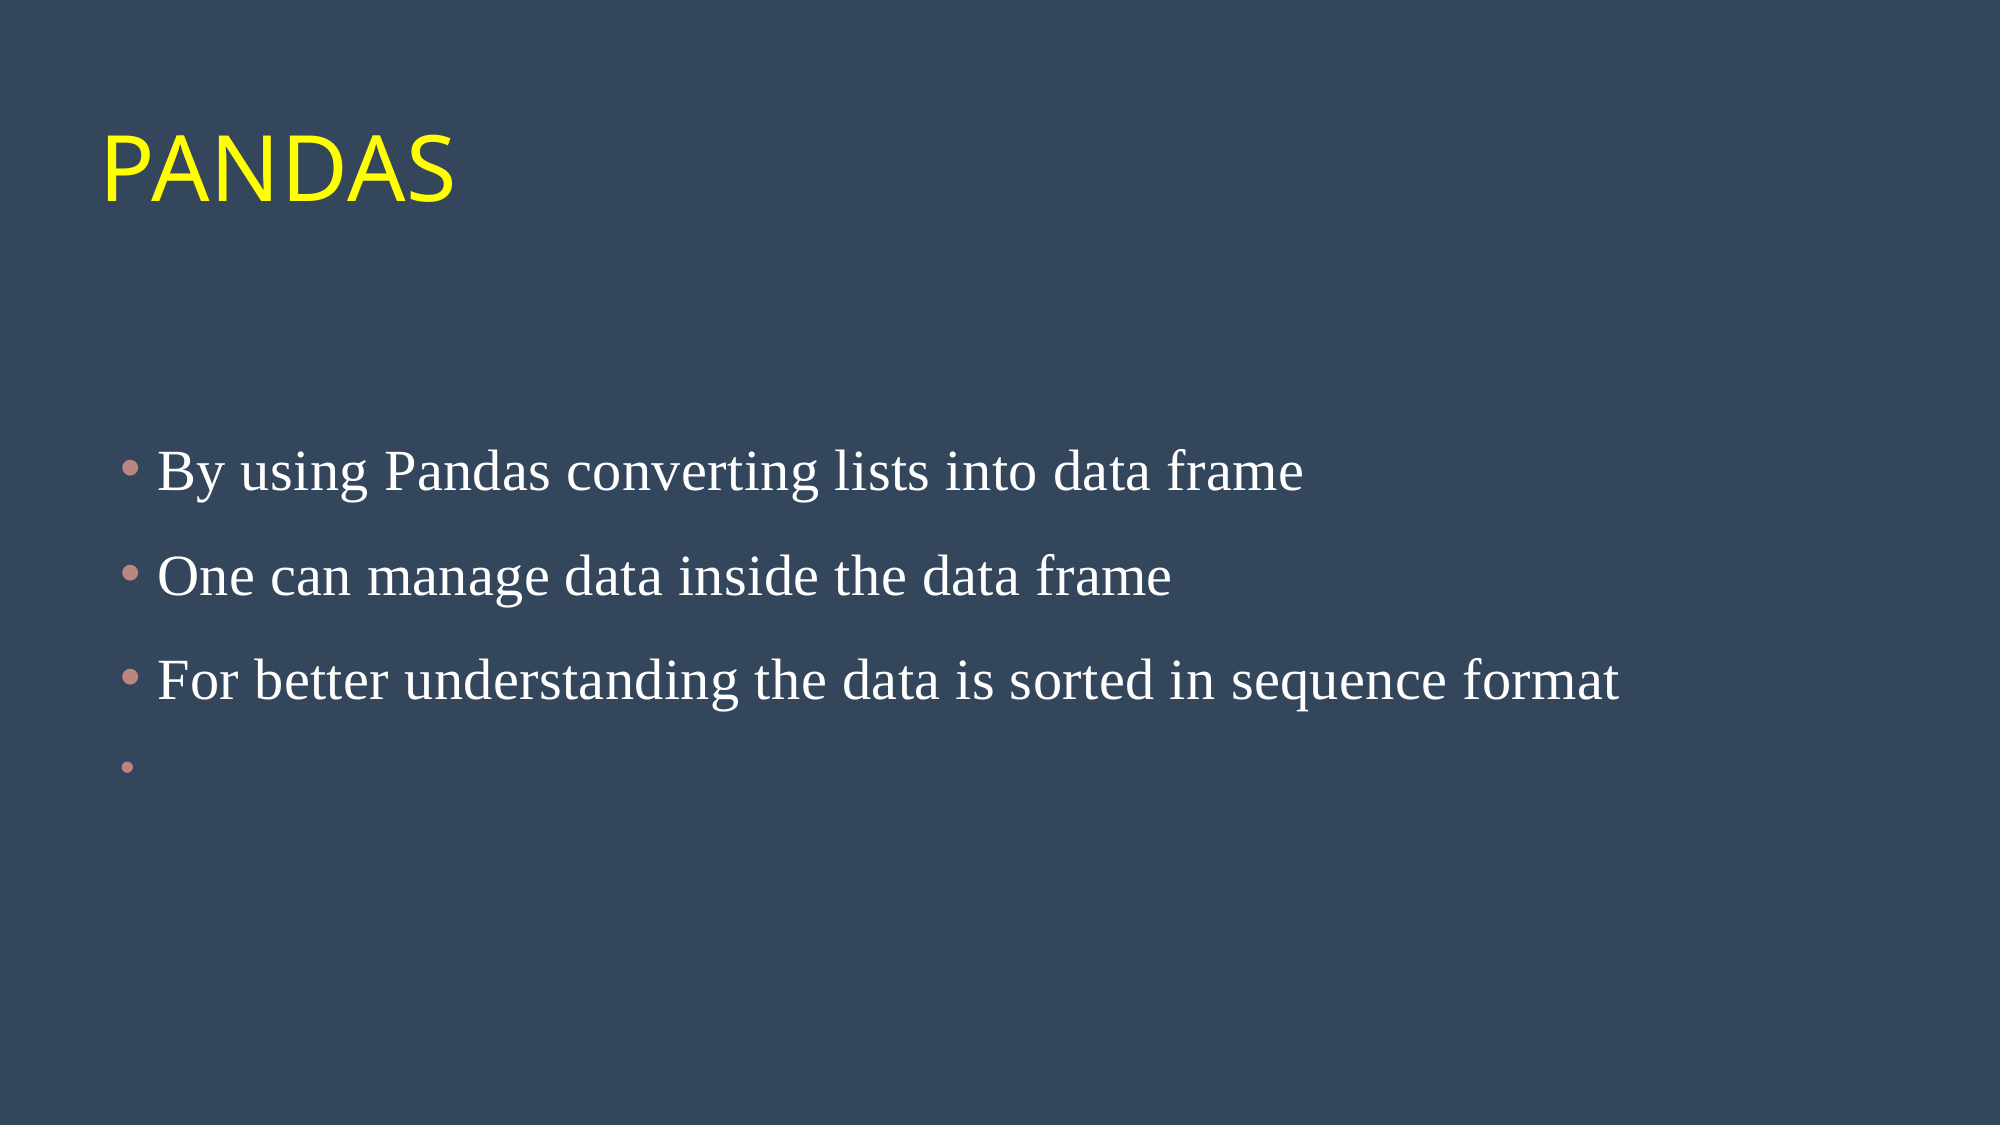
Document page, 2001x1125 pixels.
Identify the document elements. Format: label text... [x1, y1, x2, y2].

title PANDAS [99, 123, 1860, 366]
list By using Pandas converting lists into data frame One can manage data inside the data frame For better understanding the data is sorted in sequence format [120, 418, 1880, 949]
